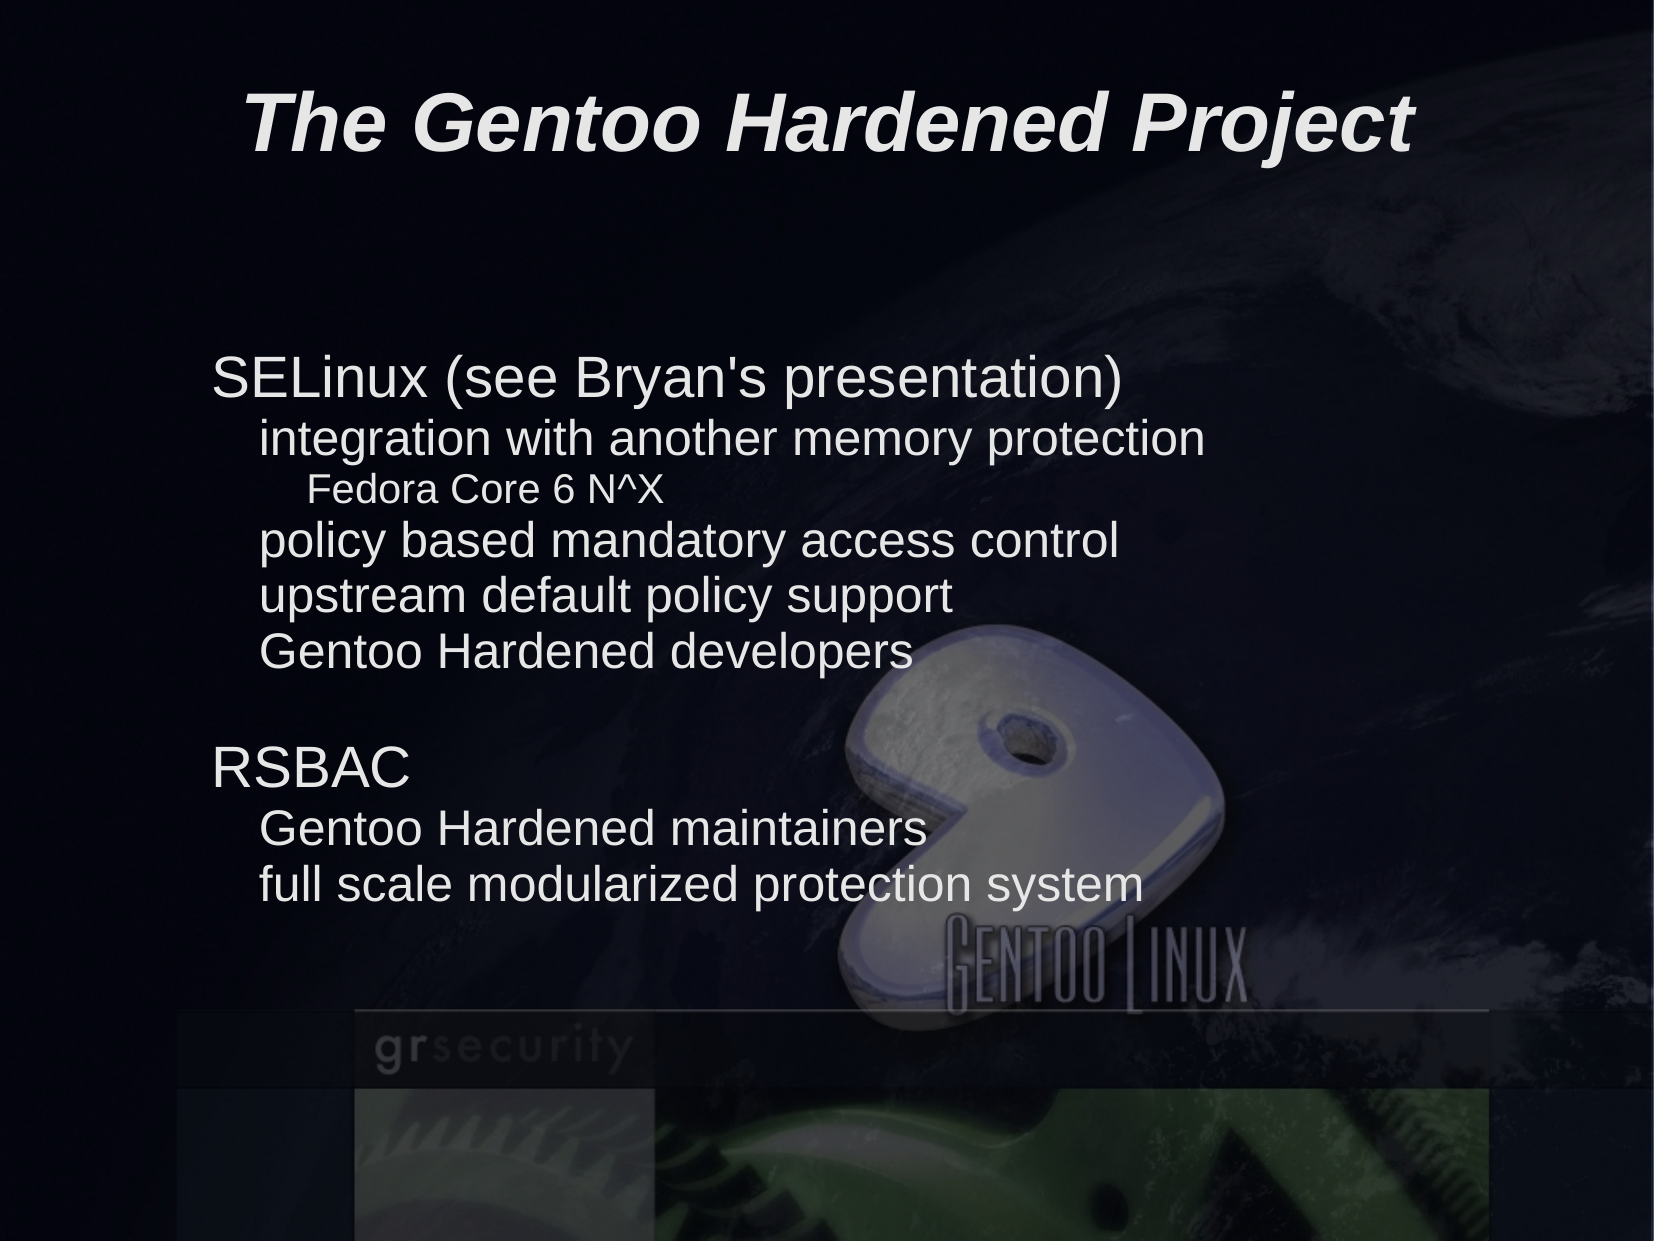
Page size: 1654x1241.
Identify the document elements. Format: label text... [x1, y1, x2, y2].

picture [0, 0, 1654, 1241]
title The Gentoo Hardened Project [121, 19, 1534, 227]
list SELinux (see Bryan's presentation) integration with another memory protection Fedora Core 6 N^X policy based mandatory access control upstream default policy support Gentoo Hardened developers RSBAC Gentoo Hardened maintainers full scale modularized protection system [152, 344, 1534, 1127]
